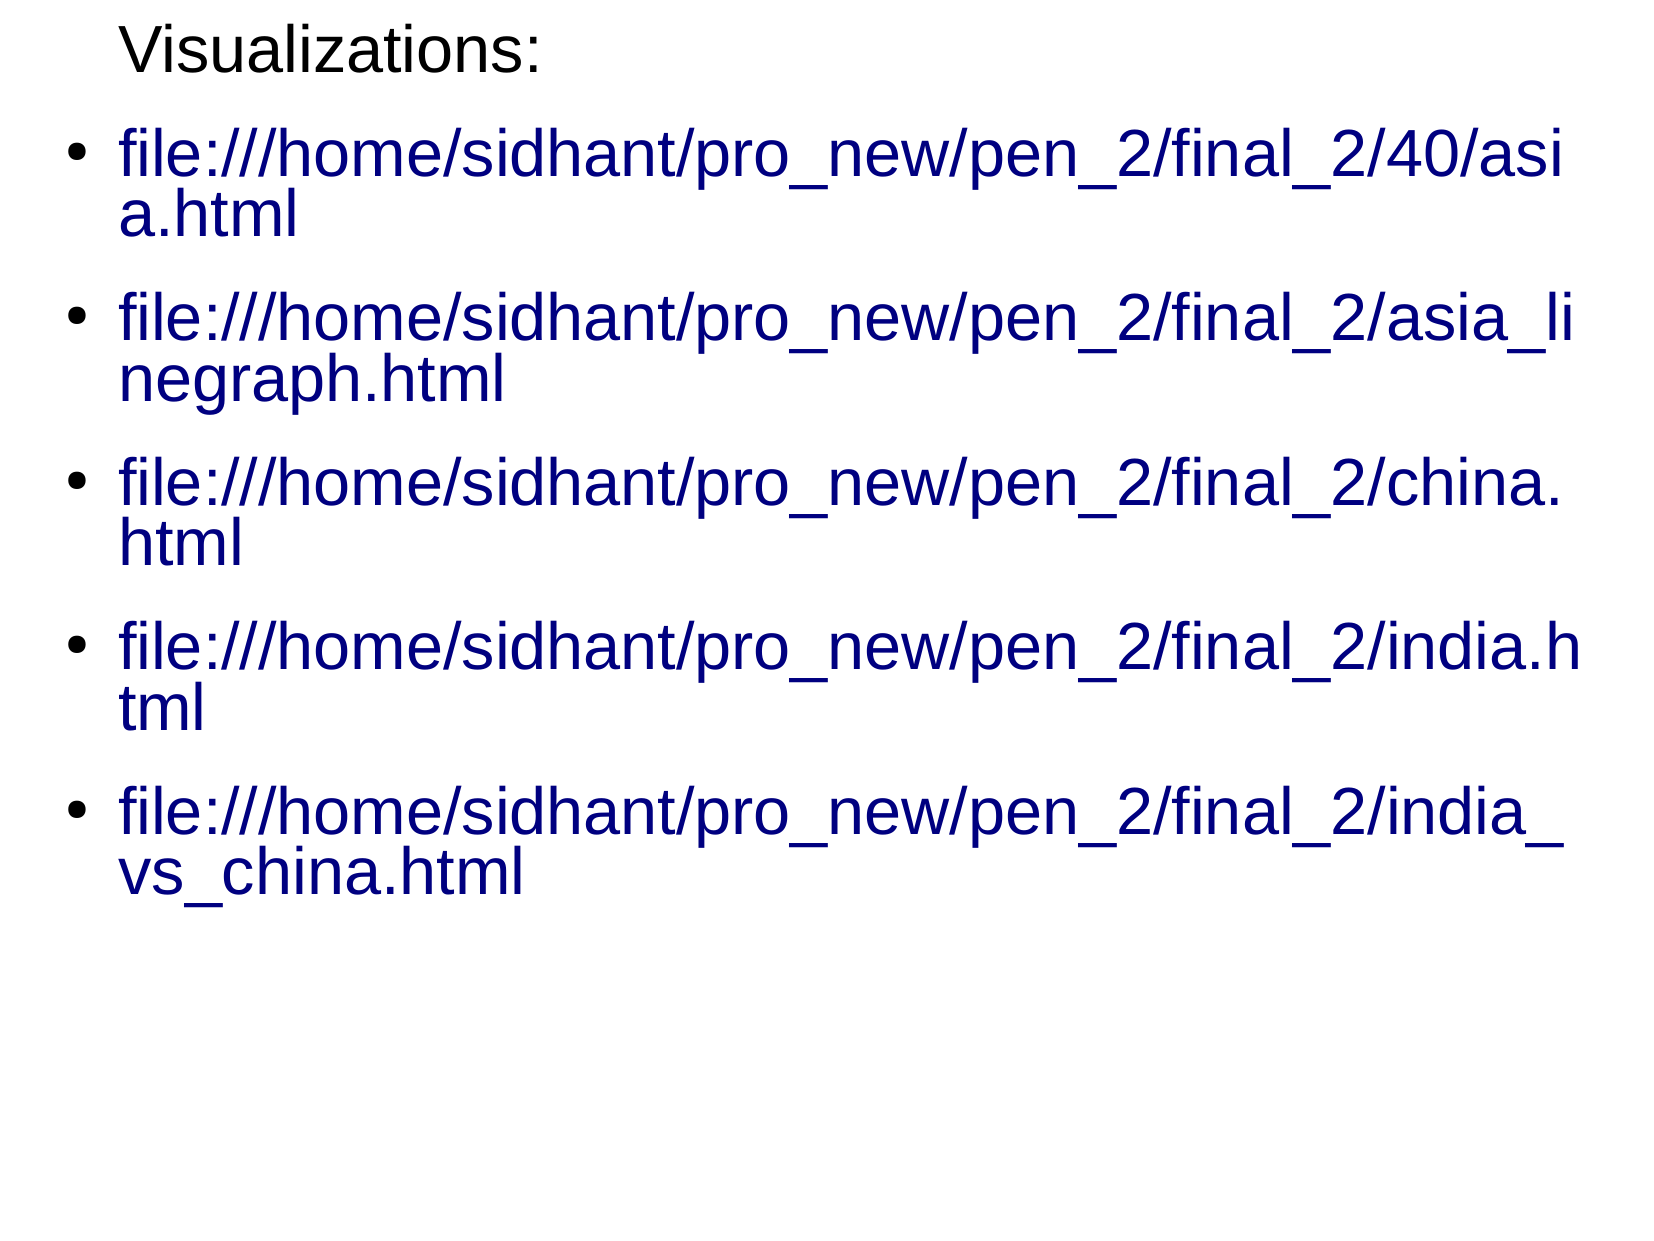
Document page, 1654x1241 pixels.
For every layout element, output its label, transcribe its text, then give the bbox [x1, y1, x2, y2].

list Visualizations: file:///home/sidhant/pro_new/pen_2/final_2/40/asia.html file:///home/sidhant/pro_new/pen_2/final_2/asia_linegraph.html file:///home/sidhant/pro_new/pen_2/final_2/china.html file:///home/sidhant/pro_new/pen_2/final_2/india.html file:///home/sidhant/pro_new/pen_2/final_2/india_vs_china.html [47, 11, 1595, 993]
